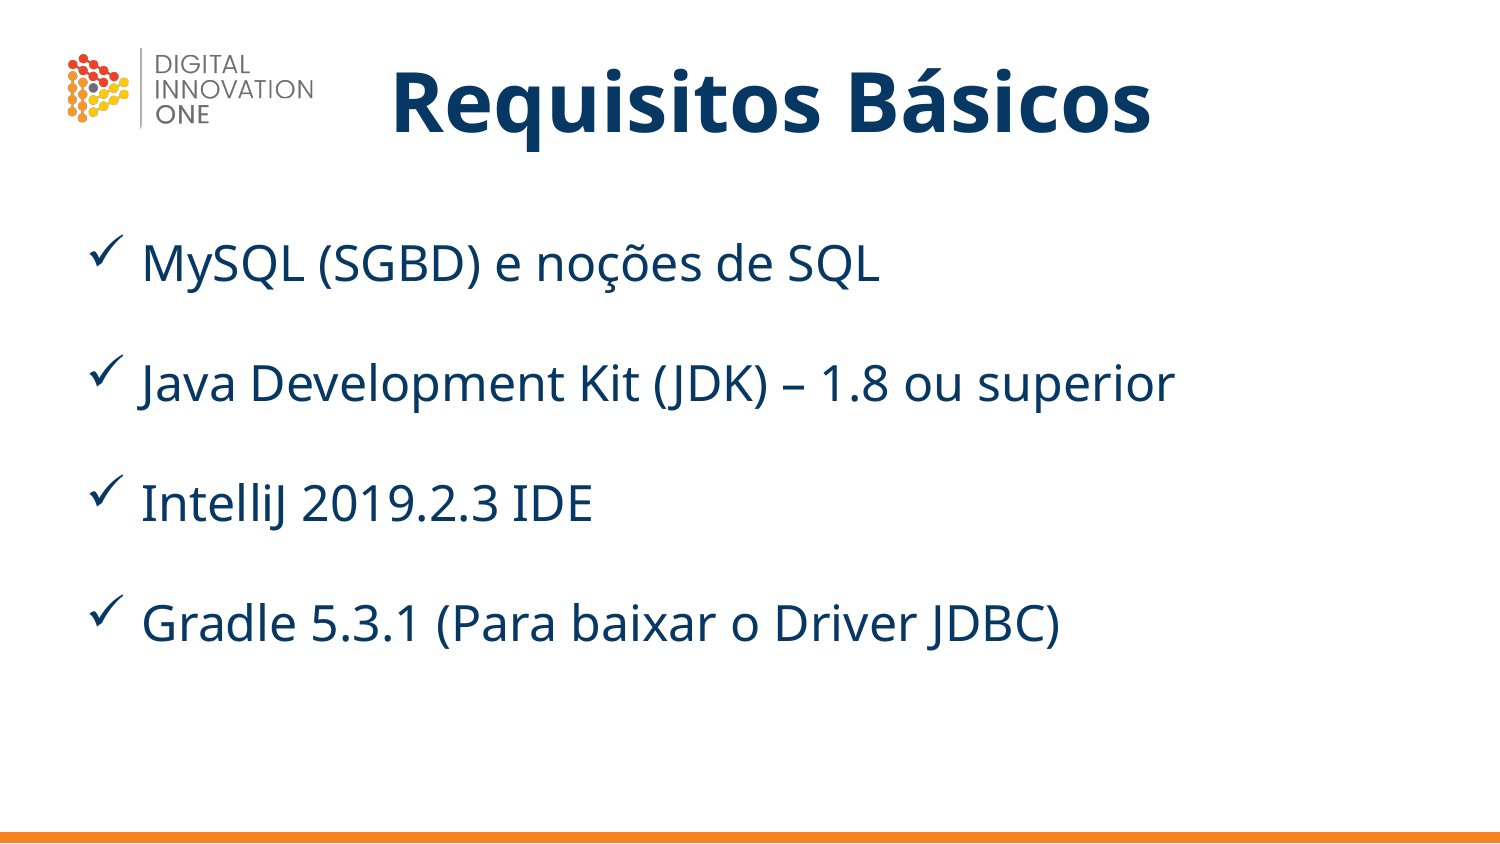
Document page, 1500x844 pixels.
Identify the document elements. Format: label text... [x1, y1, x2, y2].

subtitle Requisitos Básicos [51, 50, 1449, 148]
picture [51, 39, 330, 137]
text_box MySQL (SGBD) e noções de SQL Java Development Kit (JDK) – 1.8 ou superior IntelliJ 2019.2.3 IDE Gradle 5.3.1 (Para baixar o Driver JDBC) [58, 216, 1449, 717]
text_box [0, 832, 1500, 843]
